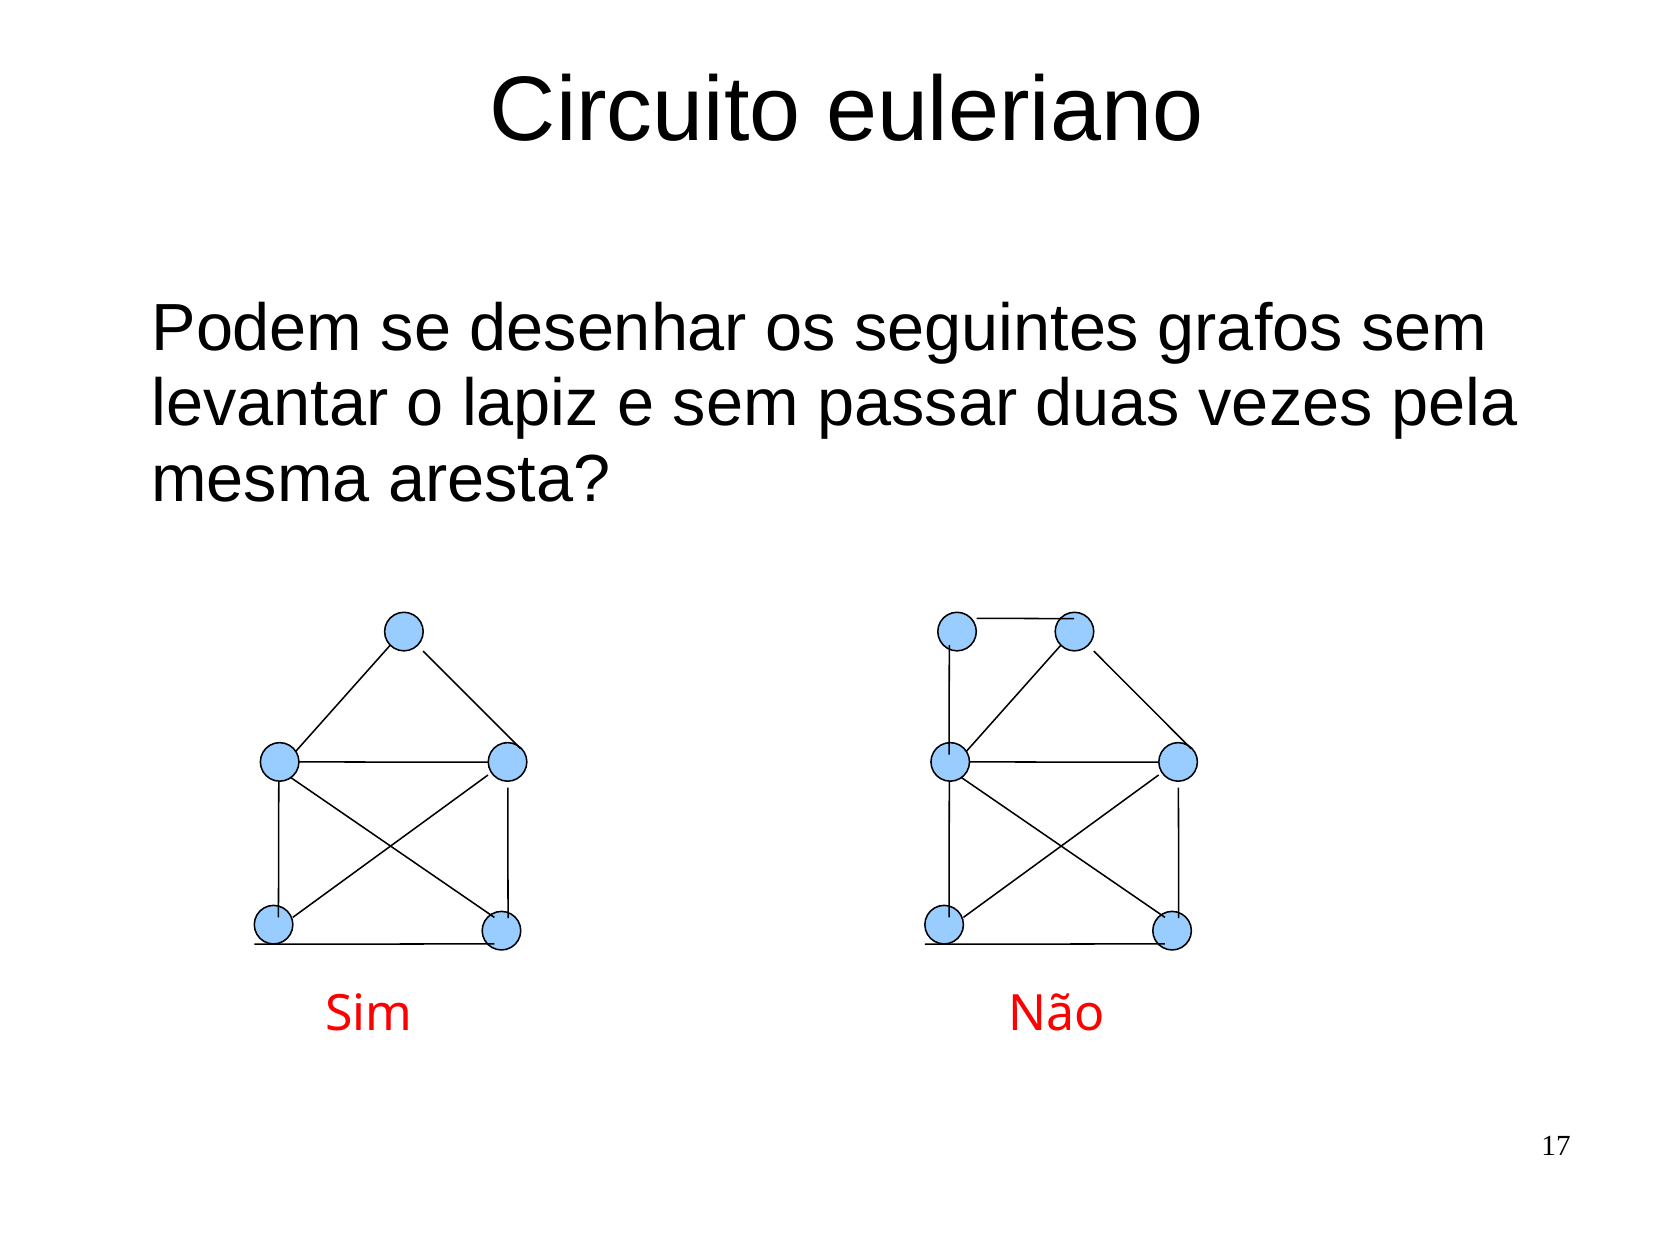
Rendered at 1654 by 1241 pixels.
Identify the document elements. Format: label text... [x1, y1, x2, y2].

text_box Sim [325, 976, 522, 1075]
text_box Não [1009, 976, 1205, 1075]
title Circuito euleriano [261, 51, 1433, 165]
text_box [482, 911, 521, 950]
text_box [254, 905, 293, 943]
list Podem se desenhar os seguintes grafos sem levantar o lapiz e sem passar duas vezes pela mesma aresta? [151, 289, 1599, 1004]
text_box [1158, 742, 1198, 782]
text_box [937, 612, 977, 651]
text_box [930, 742, 970, 782]
text_box [488, 742, 527, 782]
text_box [1055, 612, 1094, 651]
text_box [1152, 911, 1192, 950]
text_box [260, 742, 299, 782]
text_box [924, 905, 964, 943]
text_box [384, 612, 424, 651]
